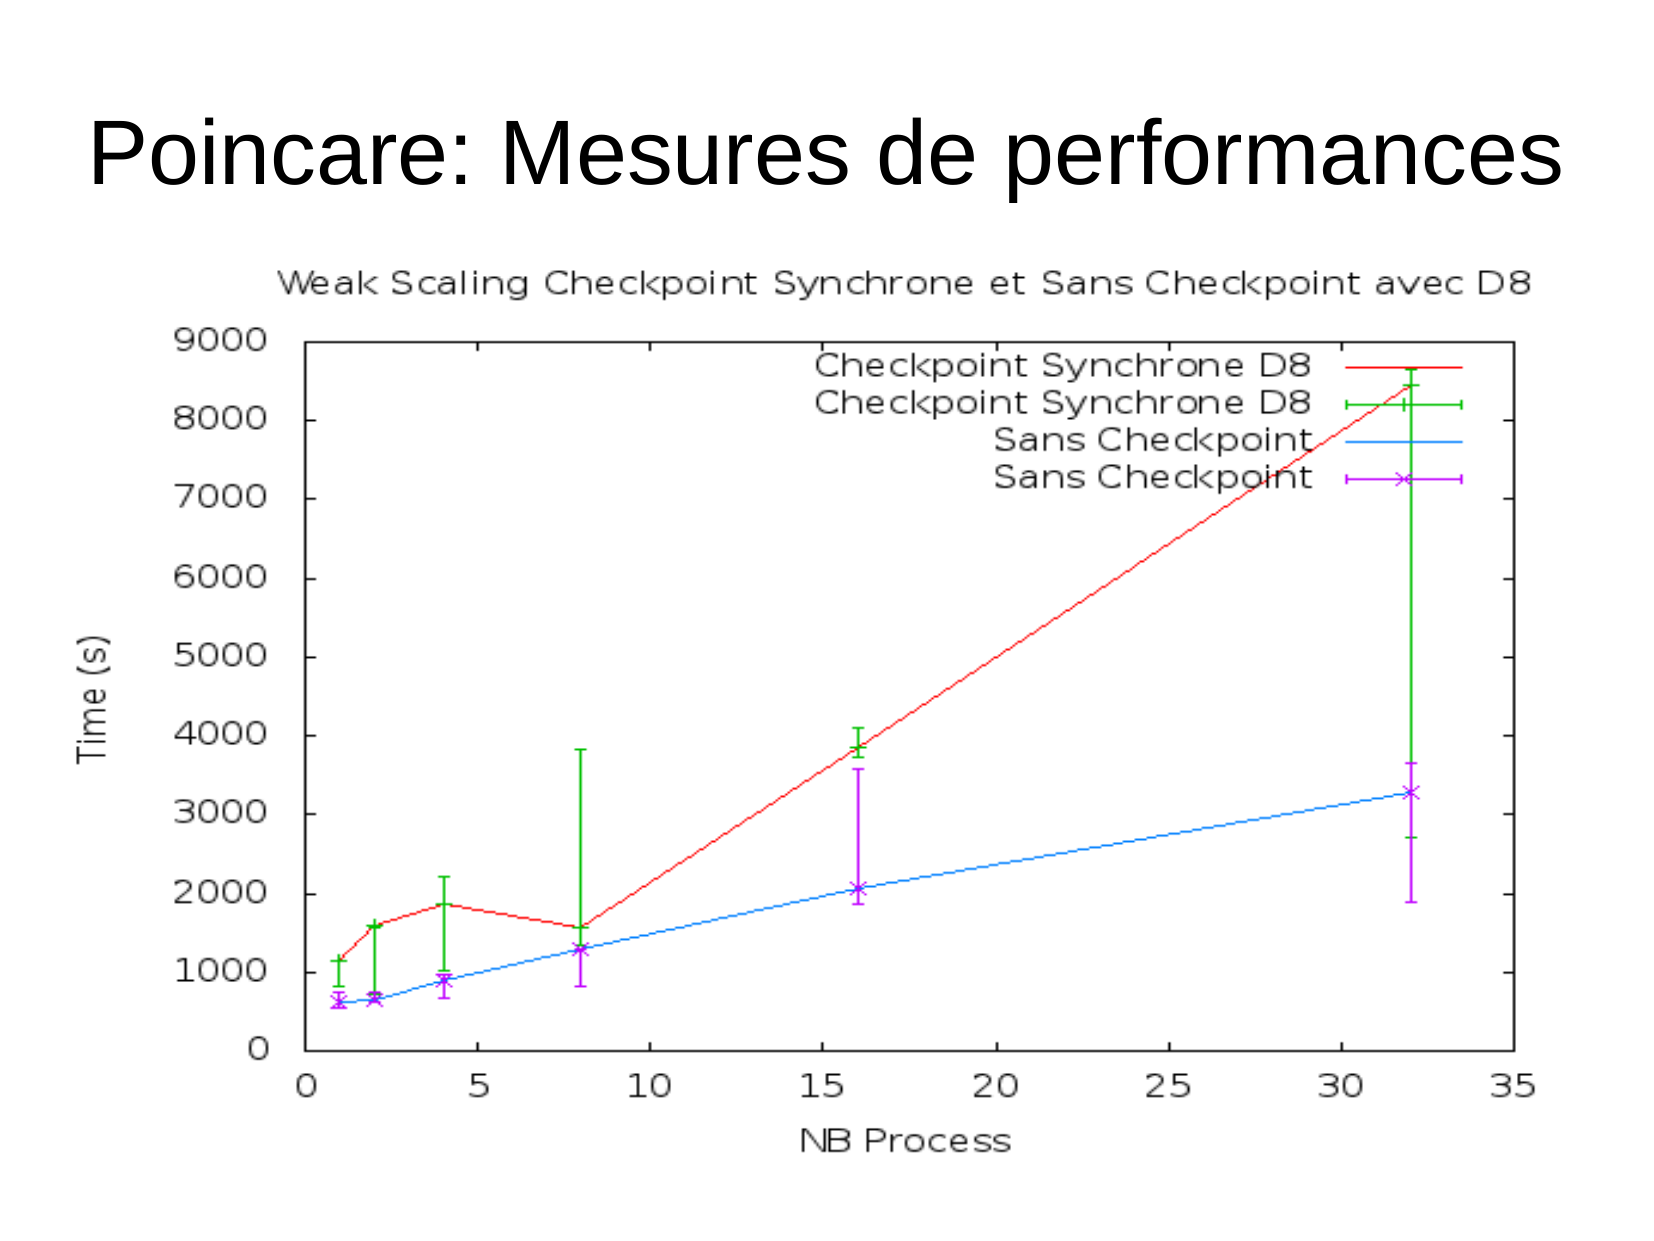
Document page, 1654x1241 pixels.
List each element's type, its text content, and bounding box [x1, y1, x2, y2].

picture [63, 230, 1595, 1170]
title Poincare: Mesures de performances [82, 49, 1571, 230]
